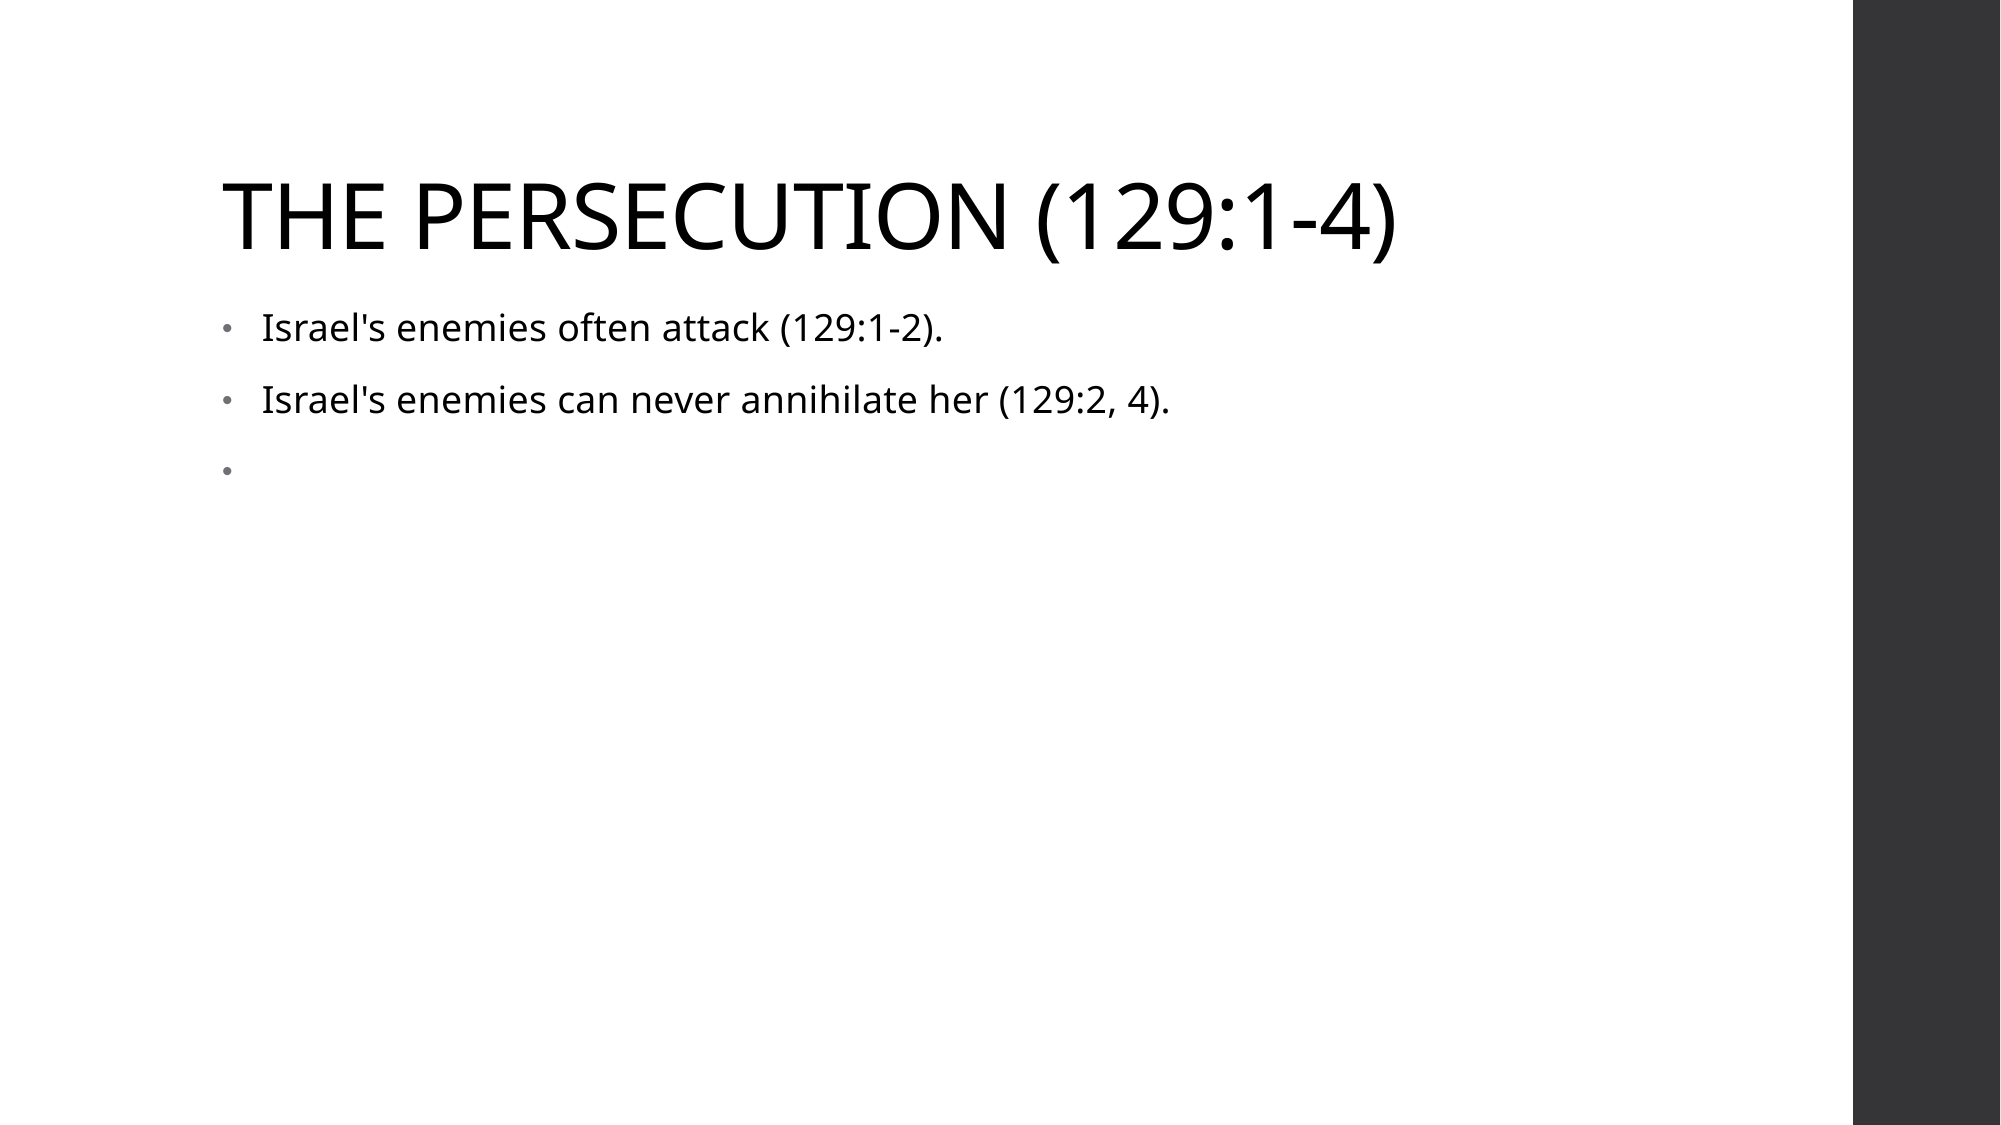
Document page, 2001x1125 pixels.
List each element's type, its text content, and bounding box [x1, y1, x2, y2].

title THE PERSECUTION (129:1-4) [206, 60, 1797, 278]
list Israel's enemies often attack (129:1-2). Israel's enemies can never annihilate her (129:2, 4). [206, 299, 1617, 1014]
